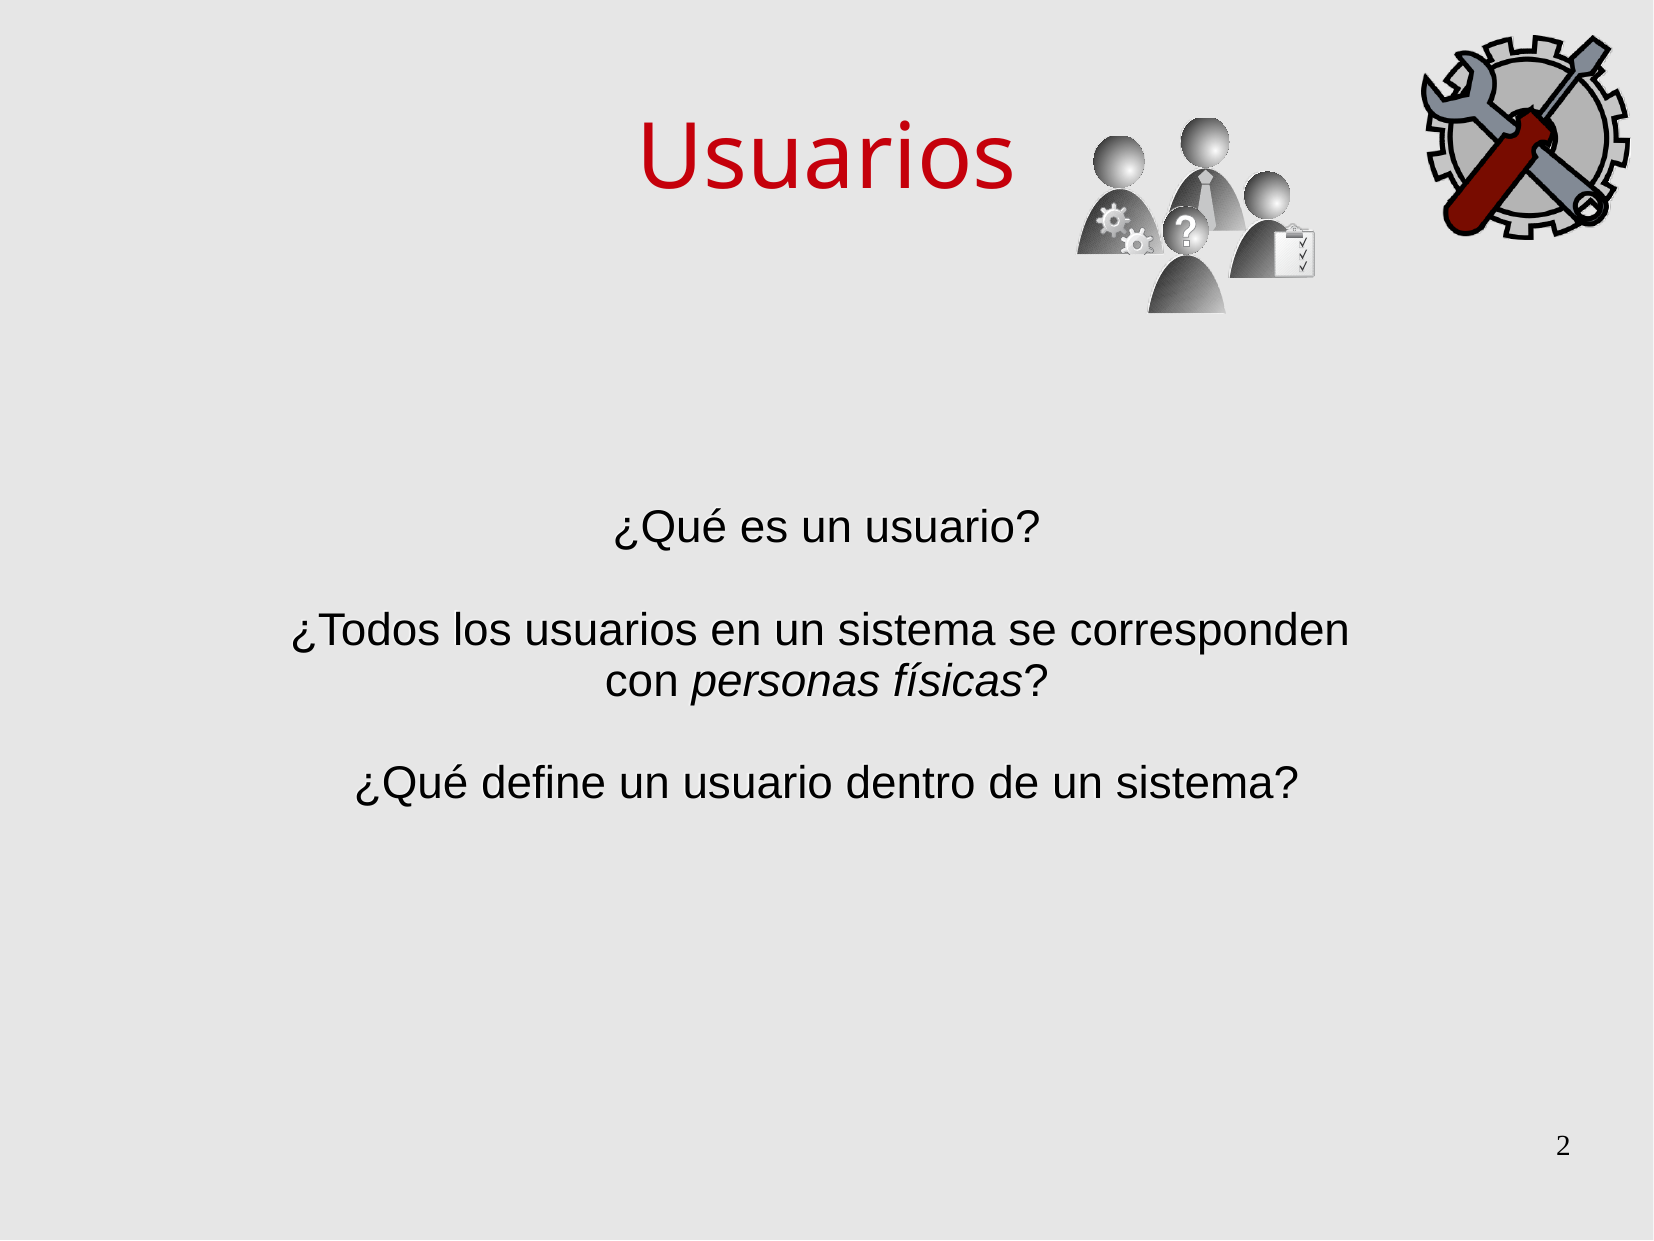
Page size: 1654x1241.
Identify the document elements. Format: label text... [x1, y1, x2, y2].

picture [1421, 35, 1630, 240]
title Usuarios [82, 49, 1571, 257]
picture [1060, 118, 1323, 314]
text_box ¿Qué es un usuario? ¿Todos los usuarios en un sistema se corresponden con personas físicas? ¿Qué define un usuario dentro de un sistema? [275, 493, 1379, 817]
